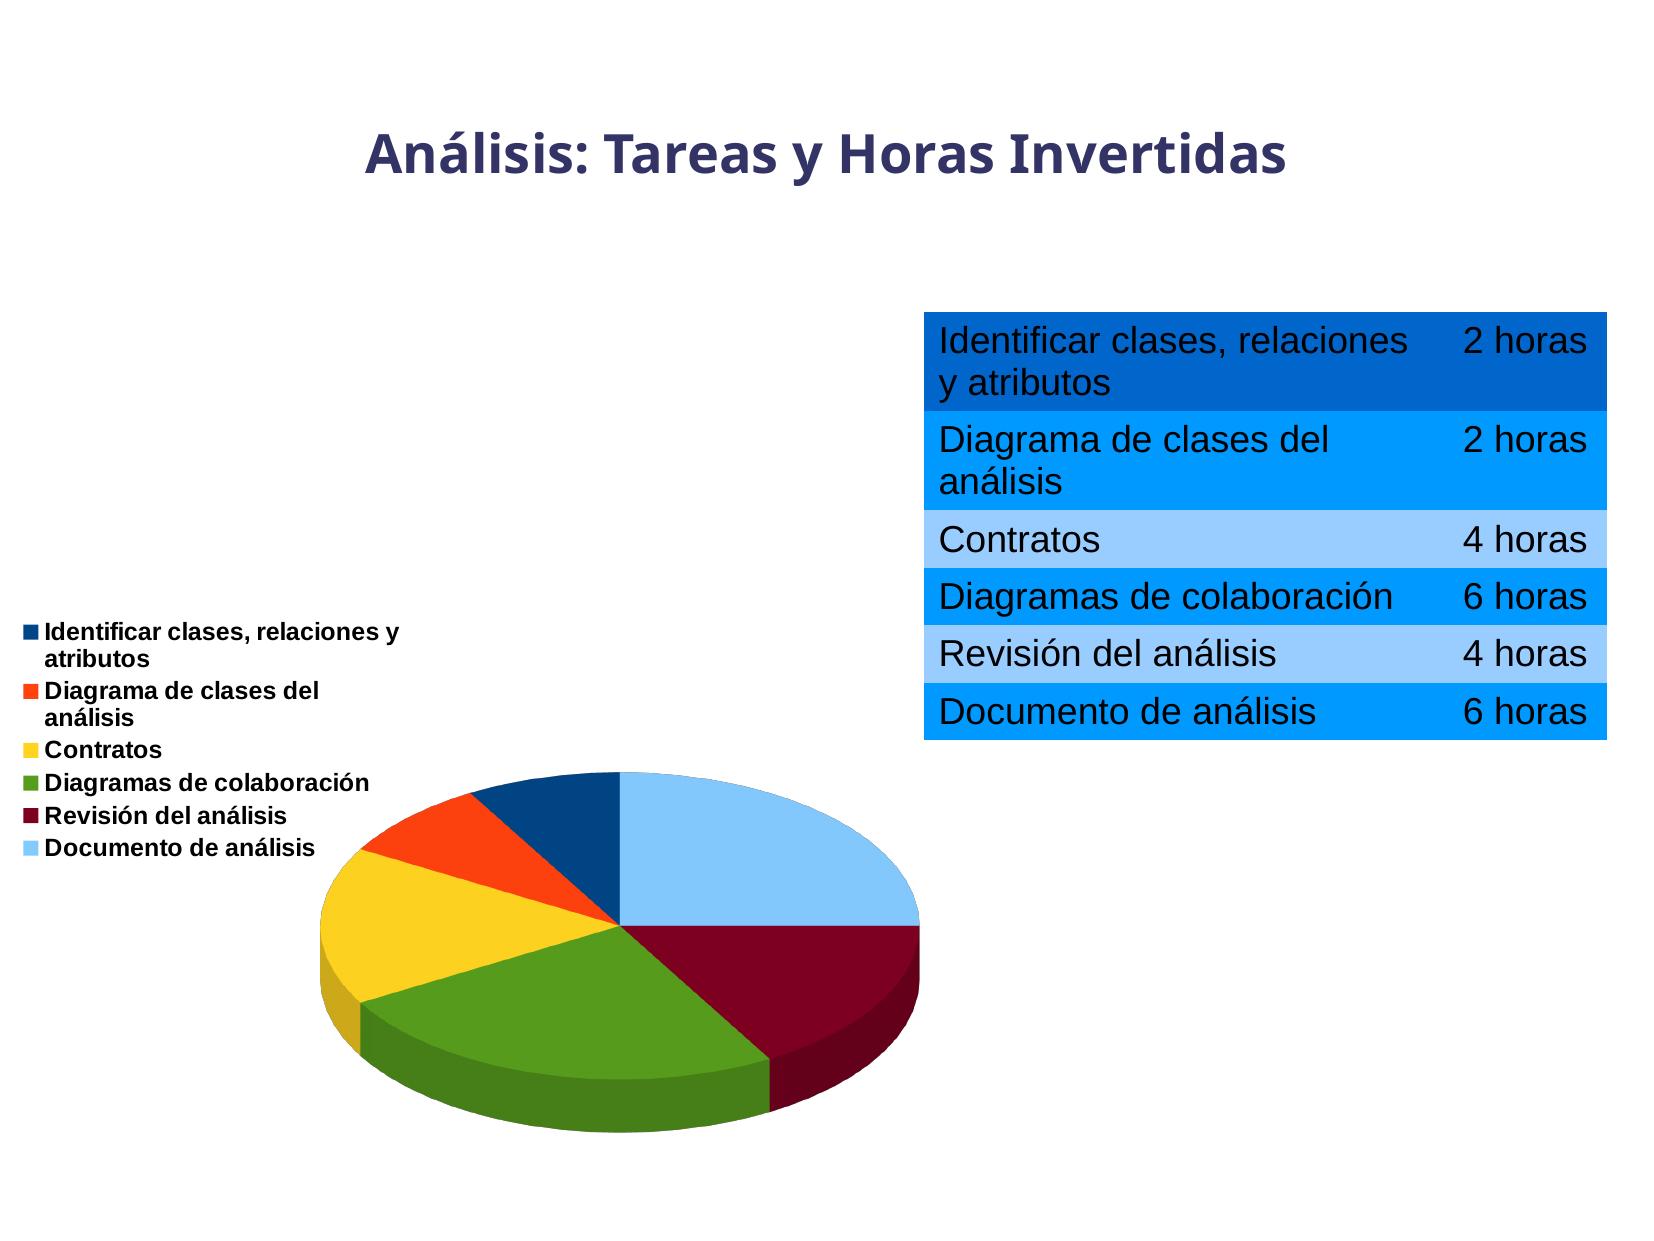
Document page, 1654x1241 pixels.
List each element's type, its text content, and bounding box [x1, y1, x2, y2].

table_cell 6 horas [1448, 568, 1607, 625]
table_cell Documento de análisis [924, 683, 1448, 740]
table_cell 4 horas [1448, 510, 1607, 568]
table_cell Contratos [924, 510, 1448, 568]
table_cell 6 horas [1448, 683, 1607, 740]
table_header Identificar clases, relaciones y atributos [924, 312, 1448, 411]
table_cell Revisión del análisis [924, 625, 1448, 683]
title Análisis: Tareas y Horas Invertidas [82, 56, 1571, 250]
table_header 2 horas [1448, 312, 1607, 411]
table_cell 2 horas [1448, 411, 1607, 510]
table_cell Diagramas de colaboración [924, 568, 1448, 625]
chart [0, 442, 1063, 1241]
table_cell Diagrama de clases del análisis [924, 411, 1448, 510]
table_cell 4 horas [1448, 625, 1607, 683]
